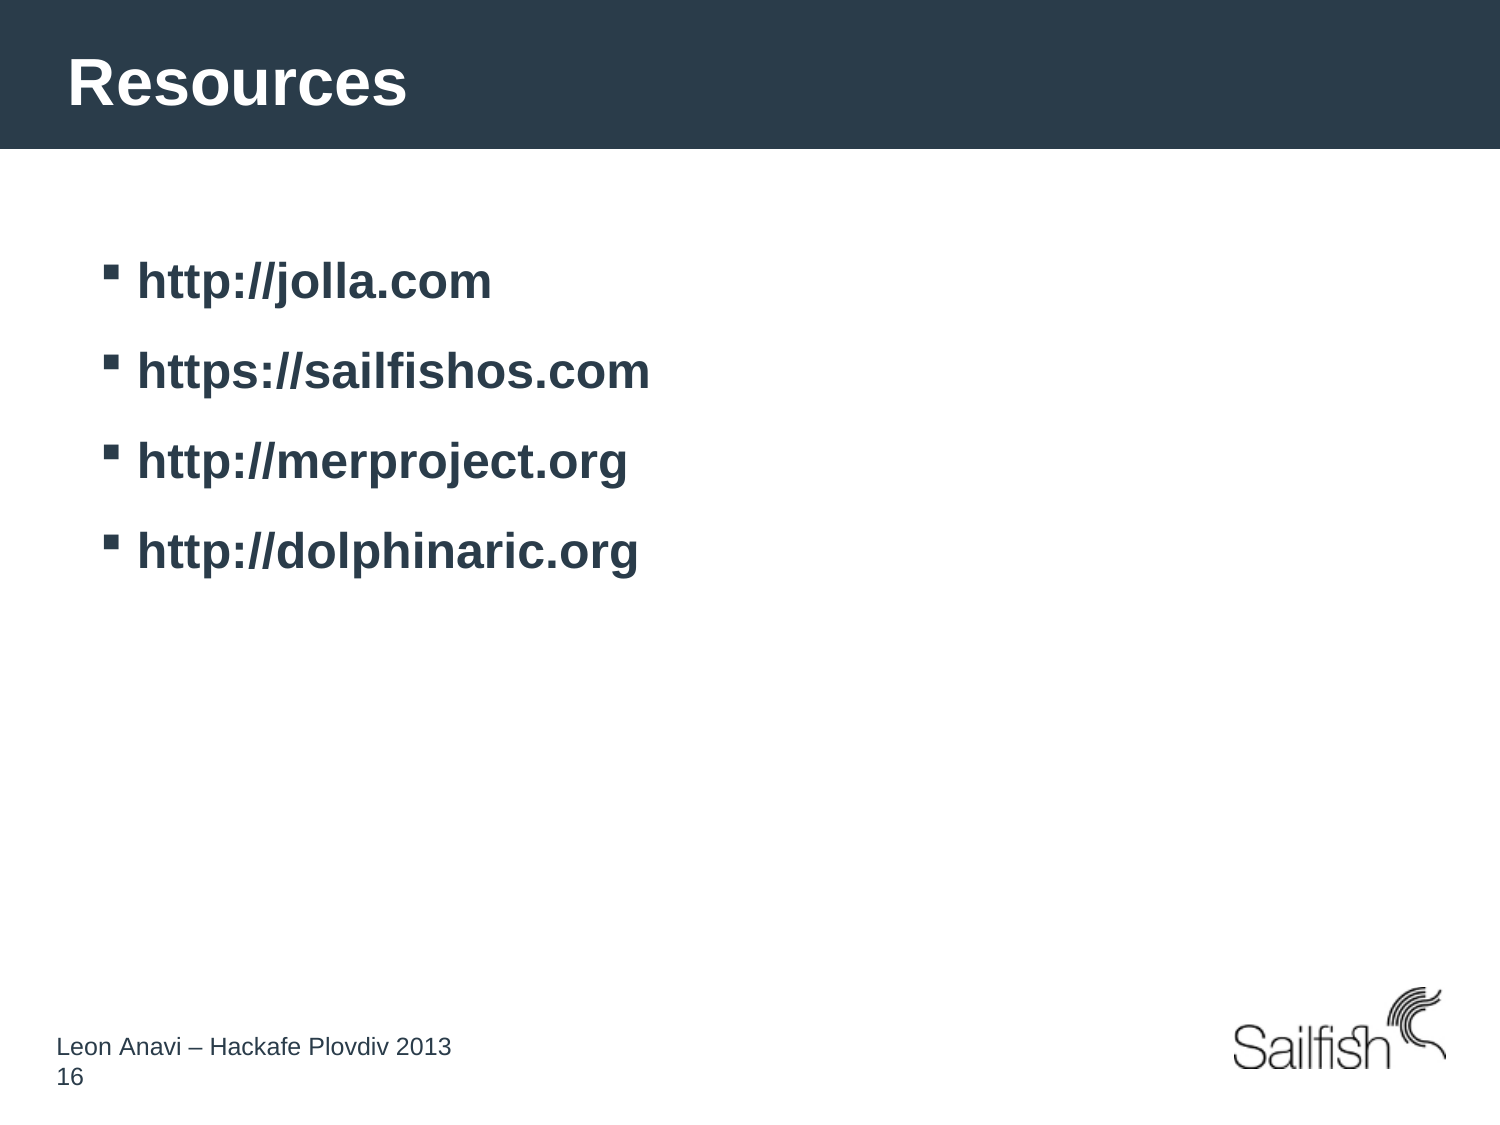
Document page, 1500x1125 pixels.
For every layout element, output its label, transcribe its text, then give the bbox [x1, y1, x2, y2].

text_box http://jolla.com https://sailfishos.com http://merproject.org http://dolphinaric.org [85, 211, 1500, 587]
picture [1234, 987, 1446, 1069]
text_box Resources [53, 30, 1466, 172]
